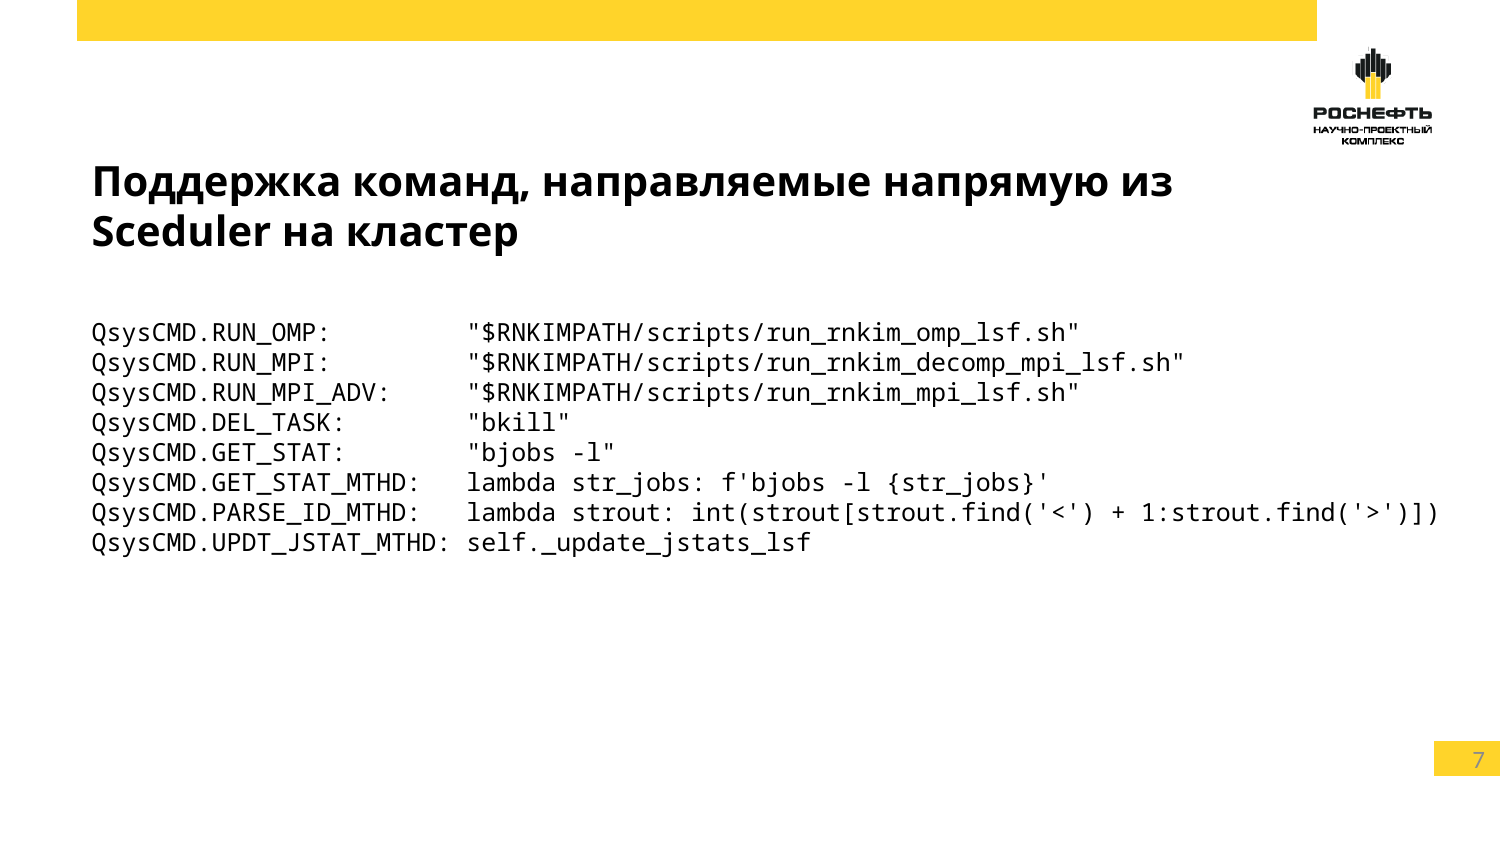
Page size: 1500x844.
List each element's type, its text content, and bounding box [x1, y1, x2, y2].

text_box Поддержка команд, направляемые напрямую из Sceduler на кластер [76, 147, 1292, 263]
text_box QsysCMD.RUN_OMP: "$RNKIMPATH/scripts/run_rnkim_omp_lsf.sh" QsysCMD.RUN_MPI: "$RNKIMPATH/scripts/run_rnkim_decomp_mpi_lsf.sh" QsysCMD.RUN_MPI_ADV: "$RNKIMPATH/scripts/run_rnkim_mpi_lsf.sh" QsysCMD.DEL_TASK: "bkill" QsysCMD.GET_STAT: "bjobs -l" QsysCMD.GET_STAT_MTHD: lambda str_jobs: f'bjobs -l {str_jobs}' QsysCMD.PARSE_ID_MTHD: lambda strout: int(strout[strout.find('<') + 1:strout.find('>')]) QsysCMD.UPDT_JSTAT_MTHD: self._update_jstats_lsf [76, 309, 1484, 719]
picture [1269, 0, 1500, 236]
